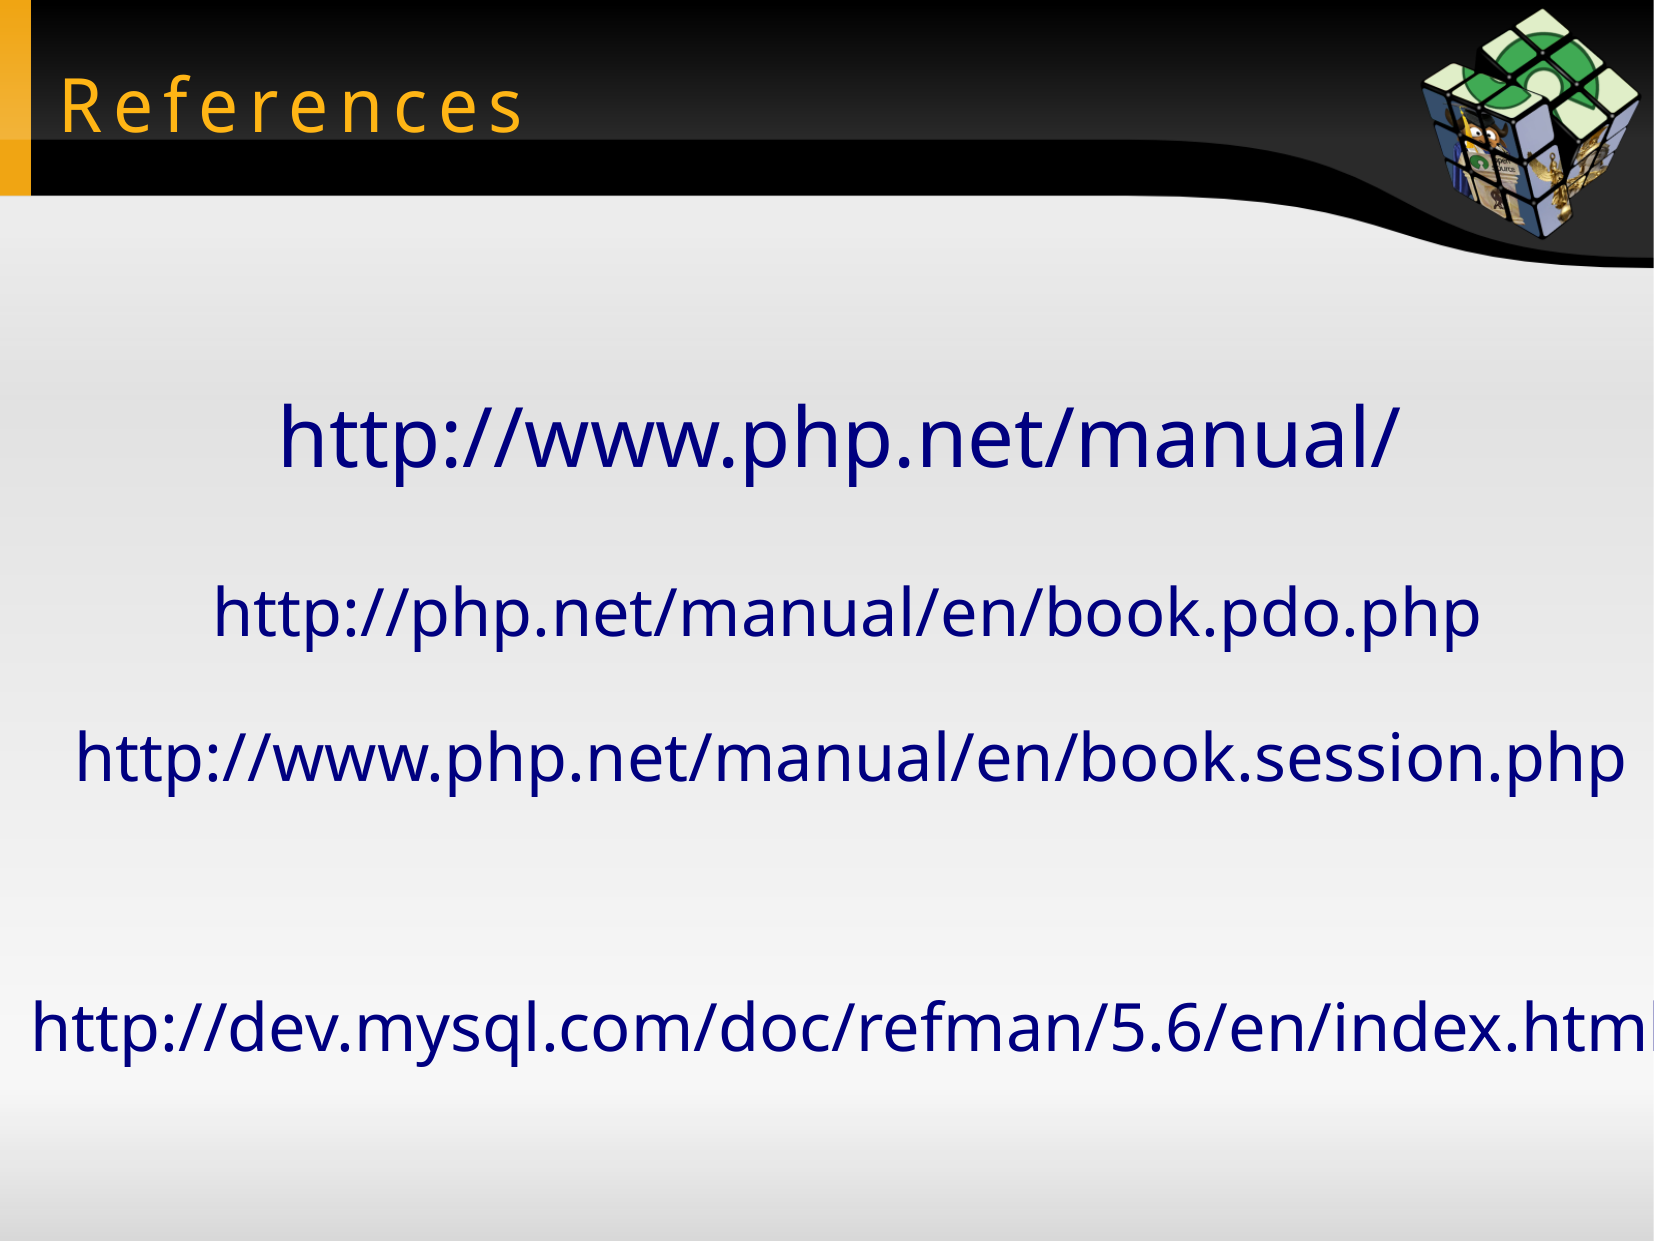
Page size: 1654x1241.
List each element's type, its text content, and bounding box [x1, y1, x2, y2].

text_box http://www.php.net/manual/en/book.session.php [59, 702, 1594, 793]
picture [0, 0, 1654, 1241]
title References [59, 29, 1270, 178]
text_box http://www.php.net/manual/ [263, 371, 1391, 480]
text_box http://php.net/manual/en/book.pdo.php [197, 558, 1457, 648]
text_box http://dev.mysql.com/doc/refman/5.6/en/index.html [15, 972, 1639, 1063]
